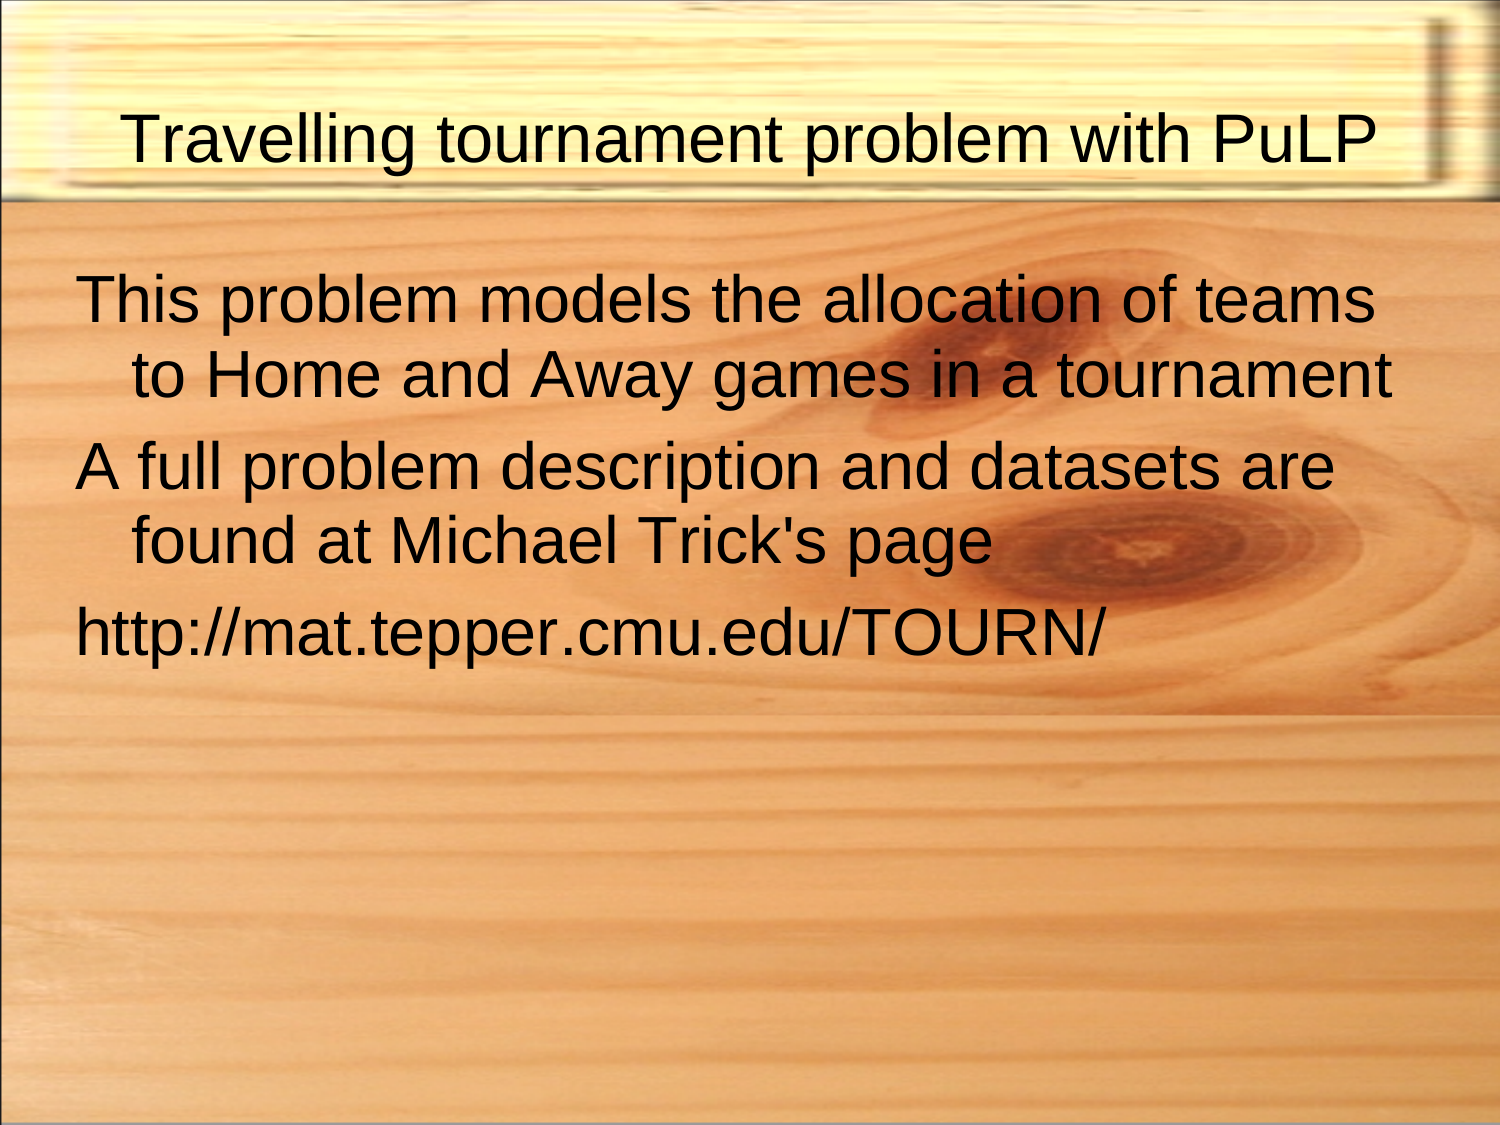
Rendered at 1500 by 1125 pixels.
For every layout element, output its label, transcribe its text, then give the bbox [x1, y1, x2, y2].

list This problem models the allocation of teams to Home and Away games in a tournament A full problem description and datasets are found at Michael Trick's page http://mat.tepper.cmu.edu/TOURN/ [75, 262, 1426, 991]
title Travelling tournament problem with PuLP [75, 52, 1426, 226]
picture [0, 0, 1500, 1125]
